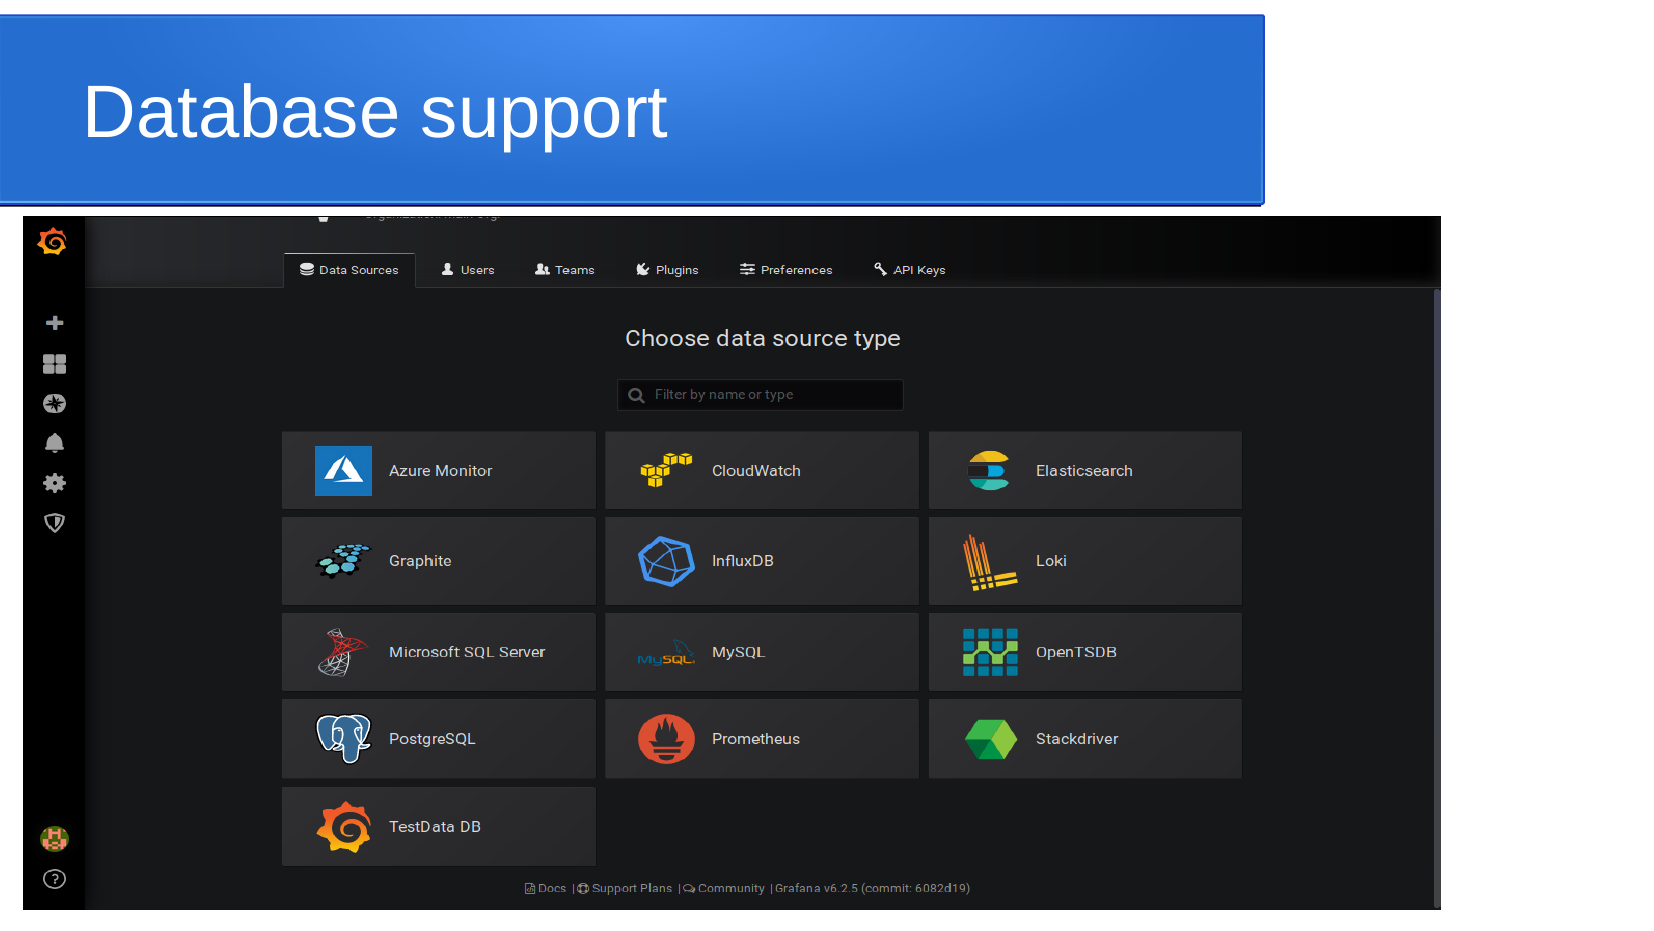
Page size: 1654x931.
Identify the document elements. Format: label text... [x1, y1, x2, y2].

title Database support [82, 35, 1235, 189]
picture [23, 216, 1441, 910]
